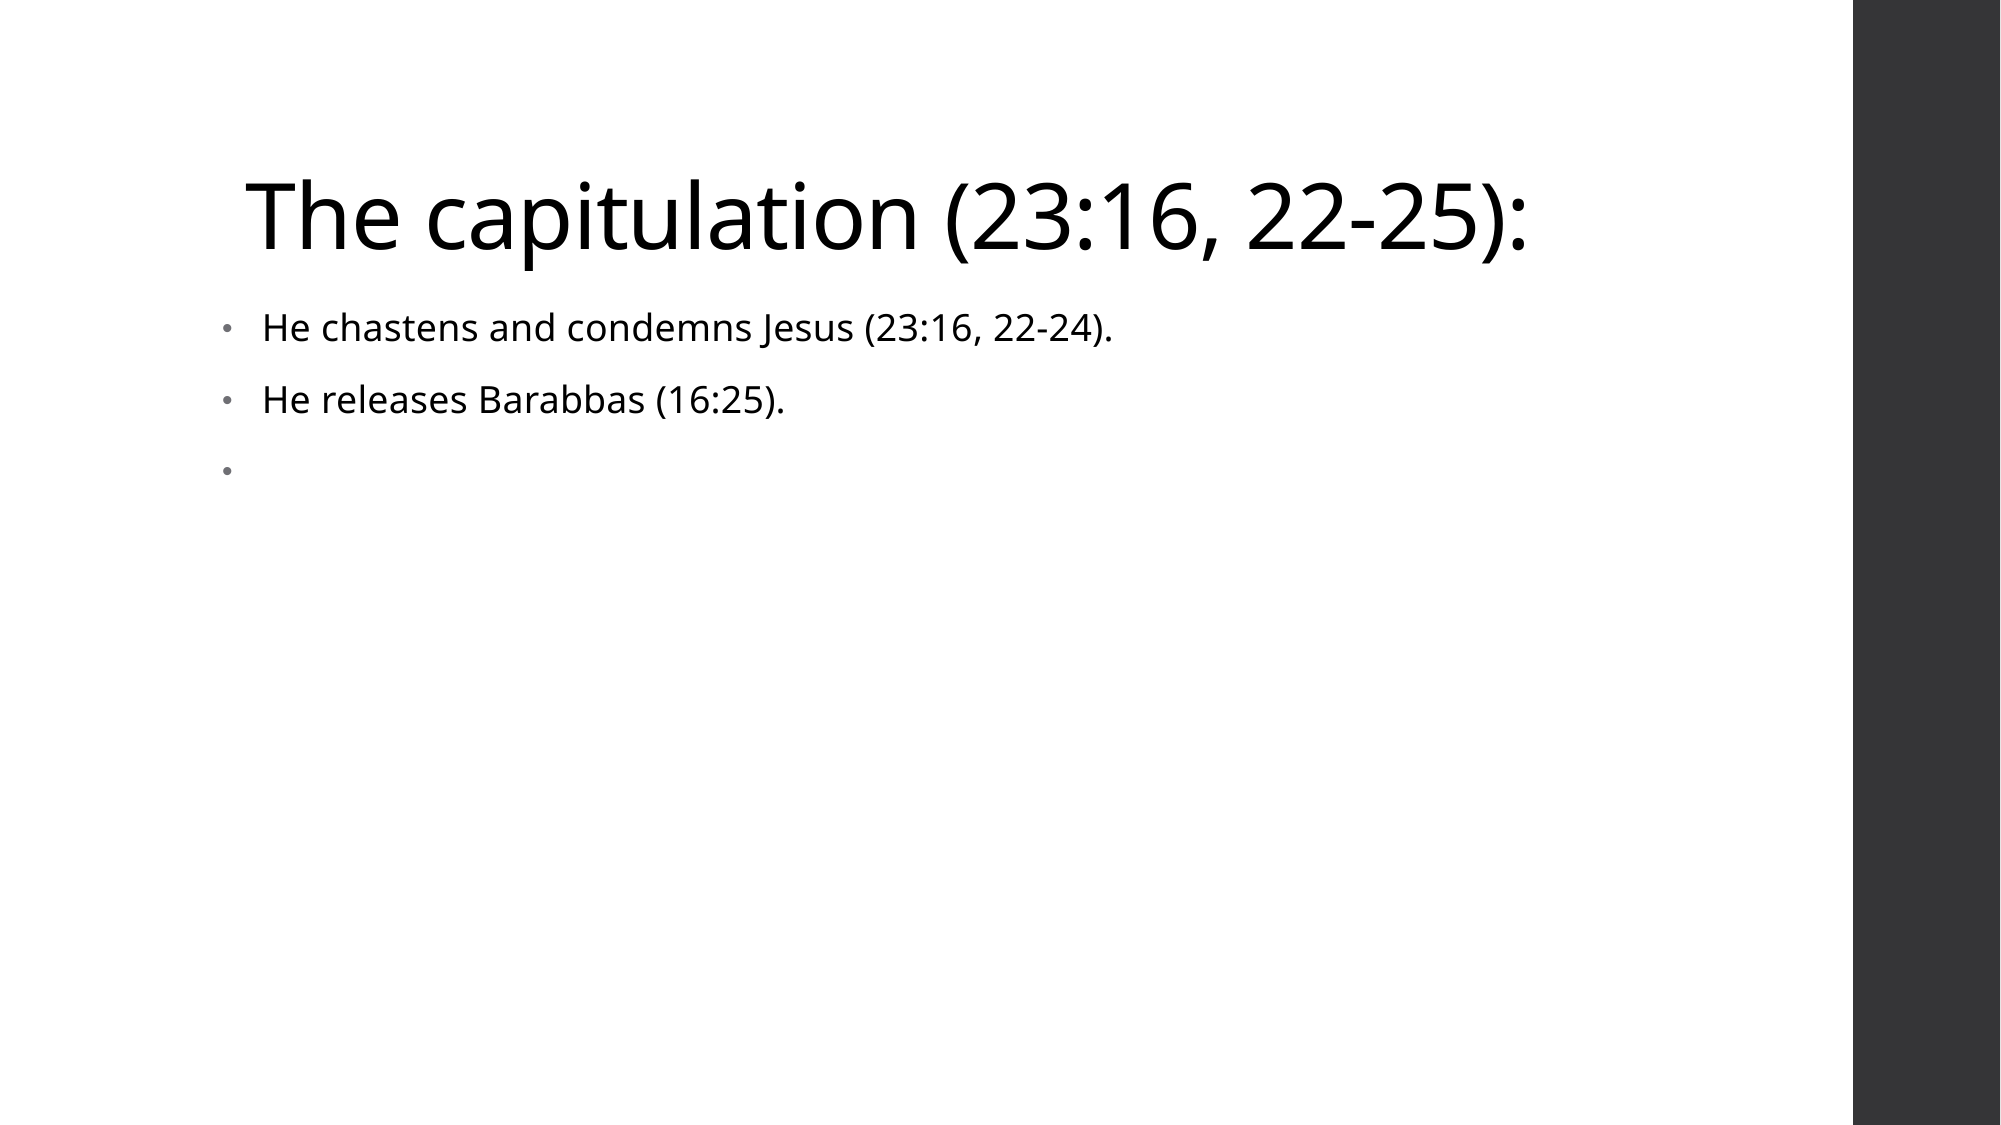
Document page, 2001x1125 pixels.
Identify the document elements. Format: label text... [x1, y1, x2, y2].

list He chastens and condemns Jesus (23:16, 22-24). He releases Barabbas (16:25). [206, 299, 1617, 1014]
title The capitulation (23:16, 22-25): [206, 60, 1797, 278]
